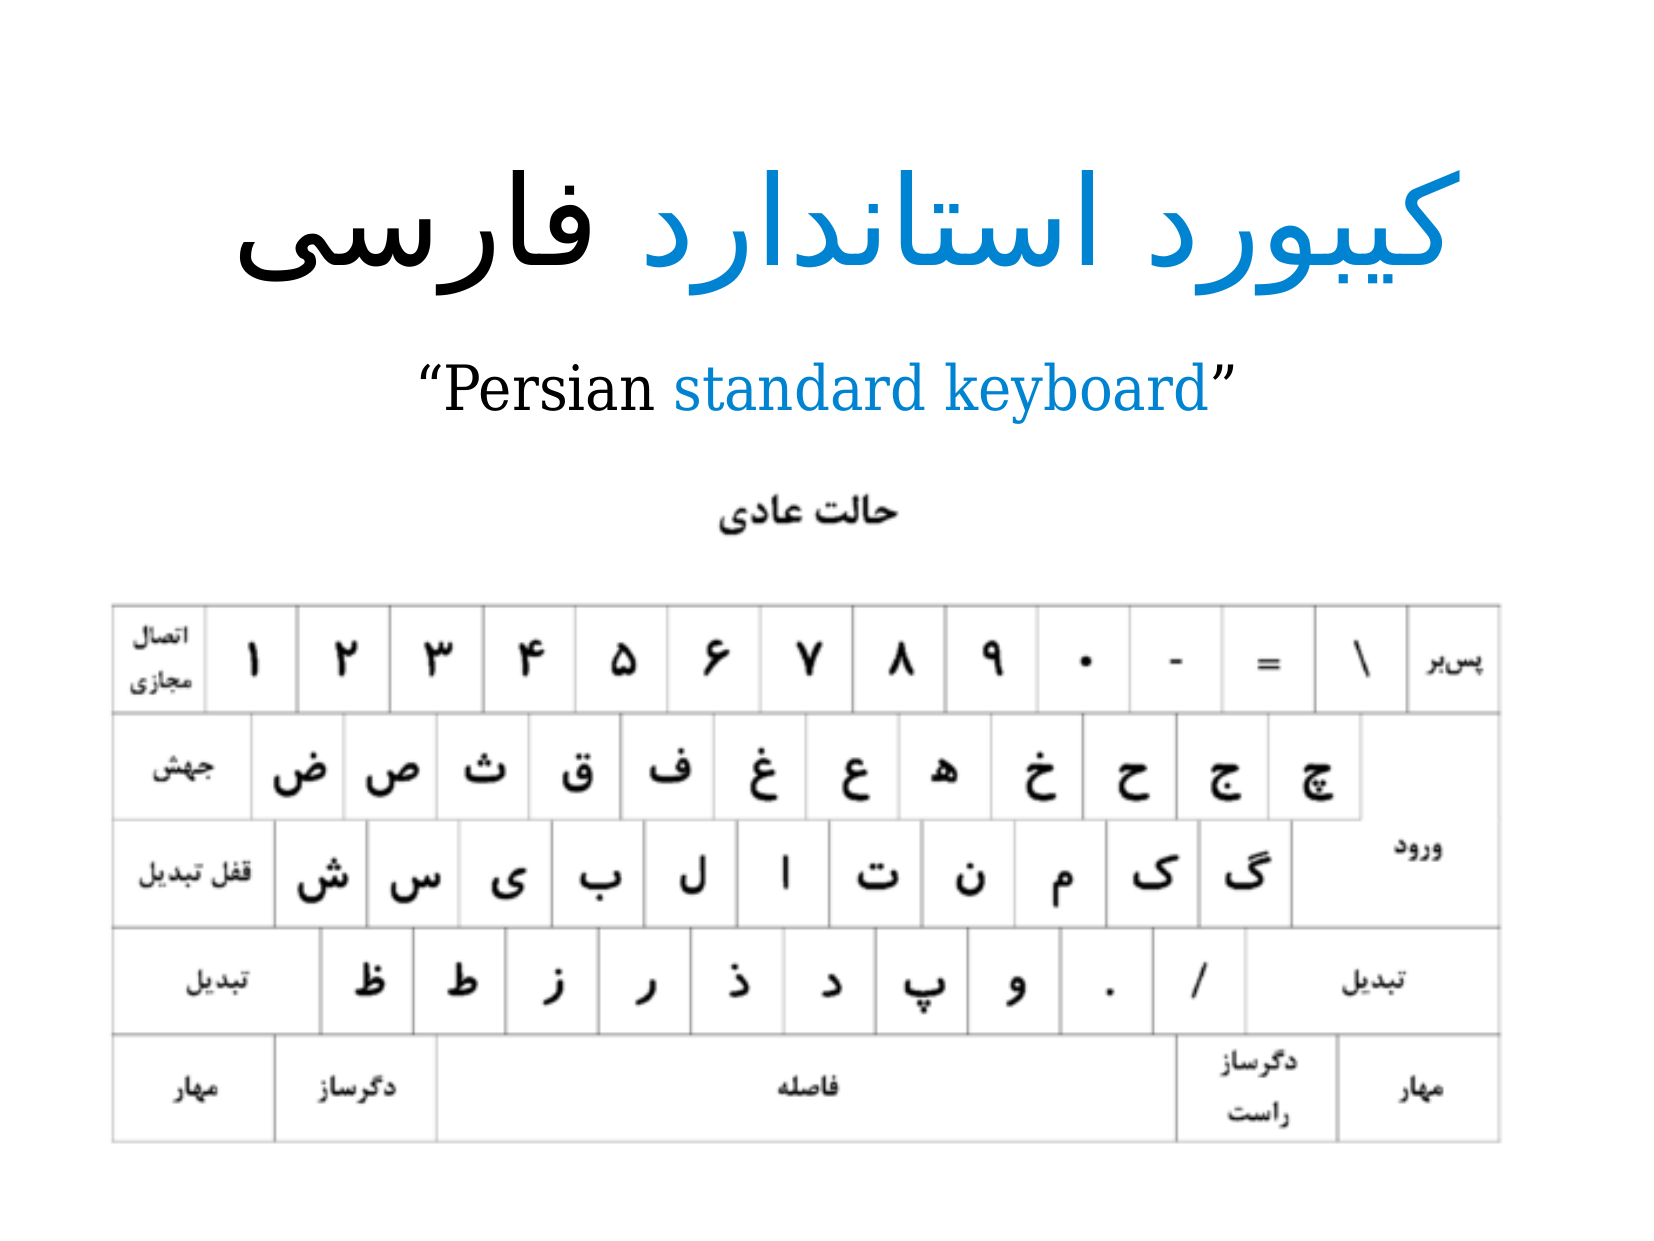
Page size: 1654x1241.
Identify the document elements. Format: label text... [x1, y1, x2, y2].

text_box کیبورد استاندارد فارسی “Persian standard keyboard” [82, 49, 1571, 526]
picture [103, 526, 1512, 1158]
